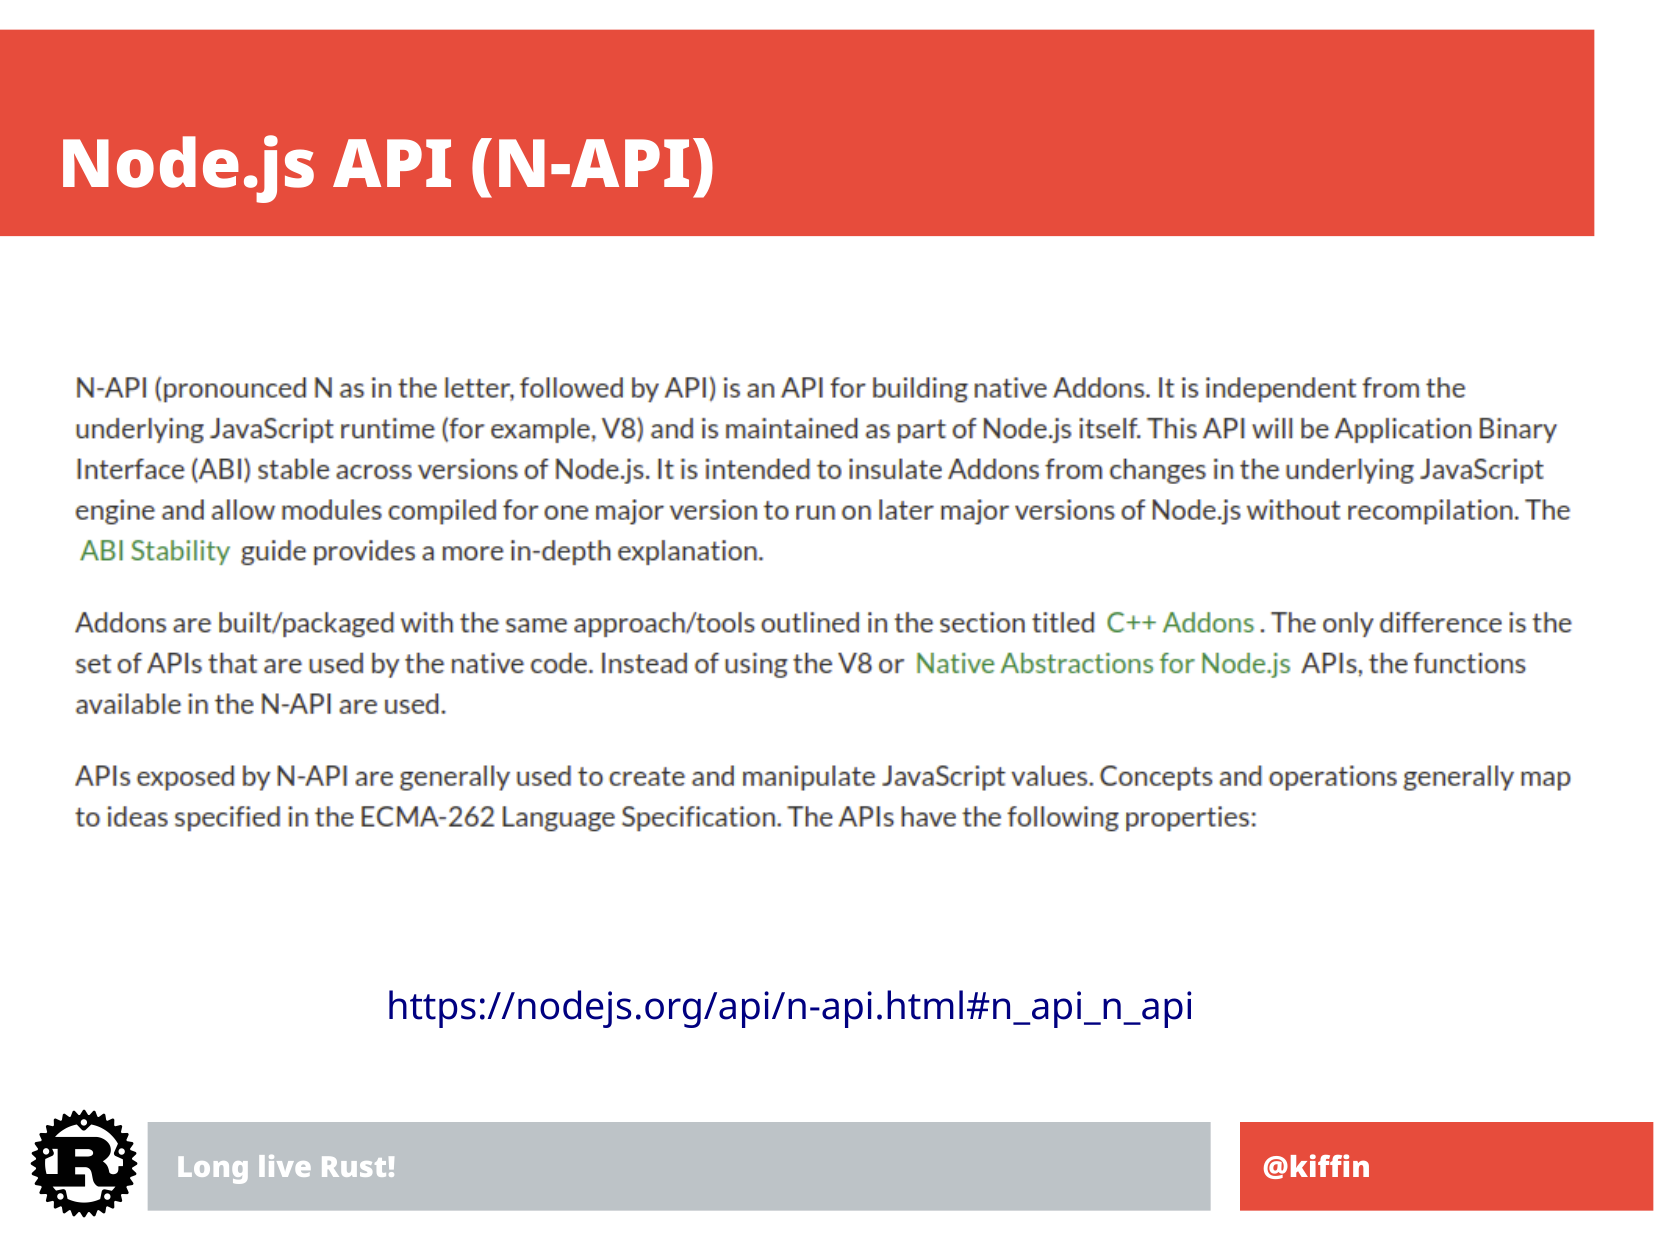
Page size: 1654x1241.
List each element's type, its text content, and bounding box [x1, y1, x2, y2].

picture [71, 365, 1591, 855]
picture [30, 1109, 138, 1218]
title Node.js API (N-API) [59, 59, 1595, 207]
text_box @kiffin [1262, 1122, 1654, 1211]
text_box Long live Rust! [176, 1122, 1201, 1211]
text_box https://nodejs.org/api/n-api.html#n_api_n_api [371, 971, 1291, 1042]
